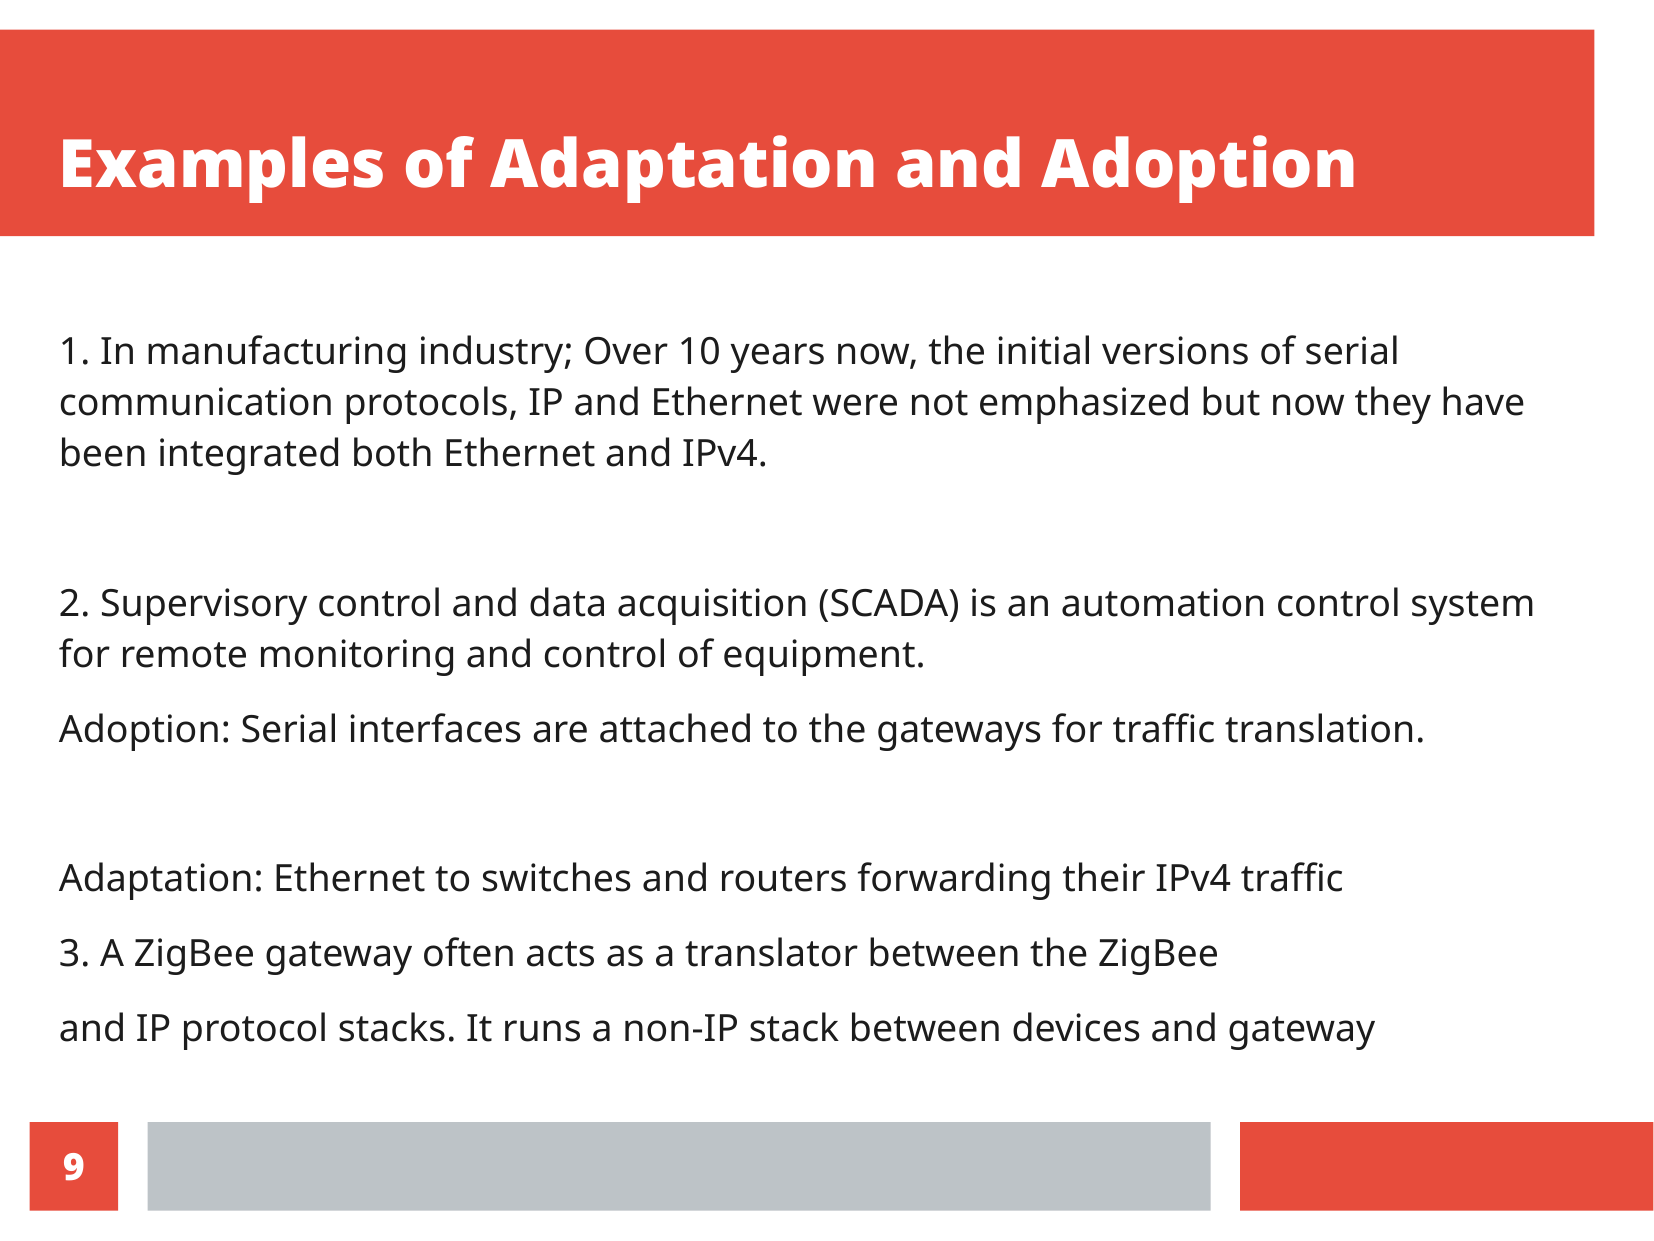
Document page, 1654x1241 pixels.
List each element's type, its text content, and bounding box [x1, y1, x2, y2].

title Examples of Adaptation and Adoption [59, 59, 1595, 207]
list 1. In manufacturing industry; Over 10 years now, the initial versions of serial communication protocols, IP and Ethernet were not emphasized but now they have been integrated both Ethernet and IPv4. 2. Supervisory control and data acquisition (SCADA) is an automation control system for remote monitoring and control of equipment. Adoption: Serial interfaces are attached to the gateways for traffic translation. Adaptation: Ethernet to switches and routers forwarding their IPv4 traffic 3. A ZigBee gateway often acts as a translator between the ZigBee and IP protocol stacks. It runs a non-IP stack between devices and gateway [59, 324, 1565, 1093]
